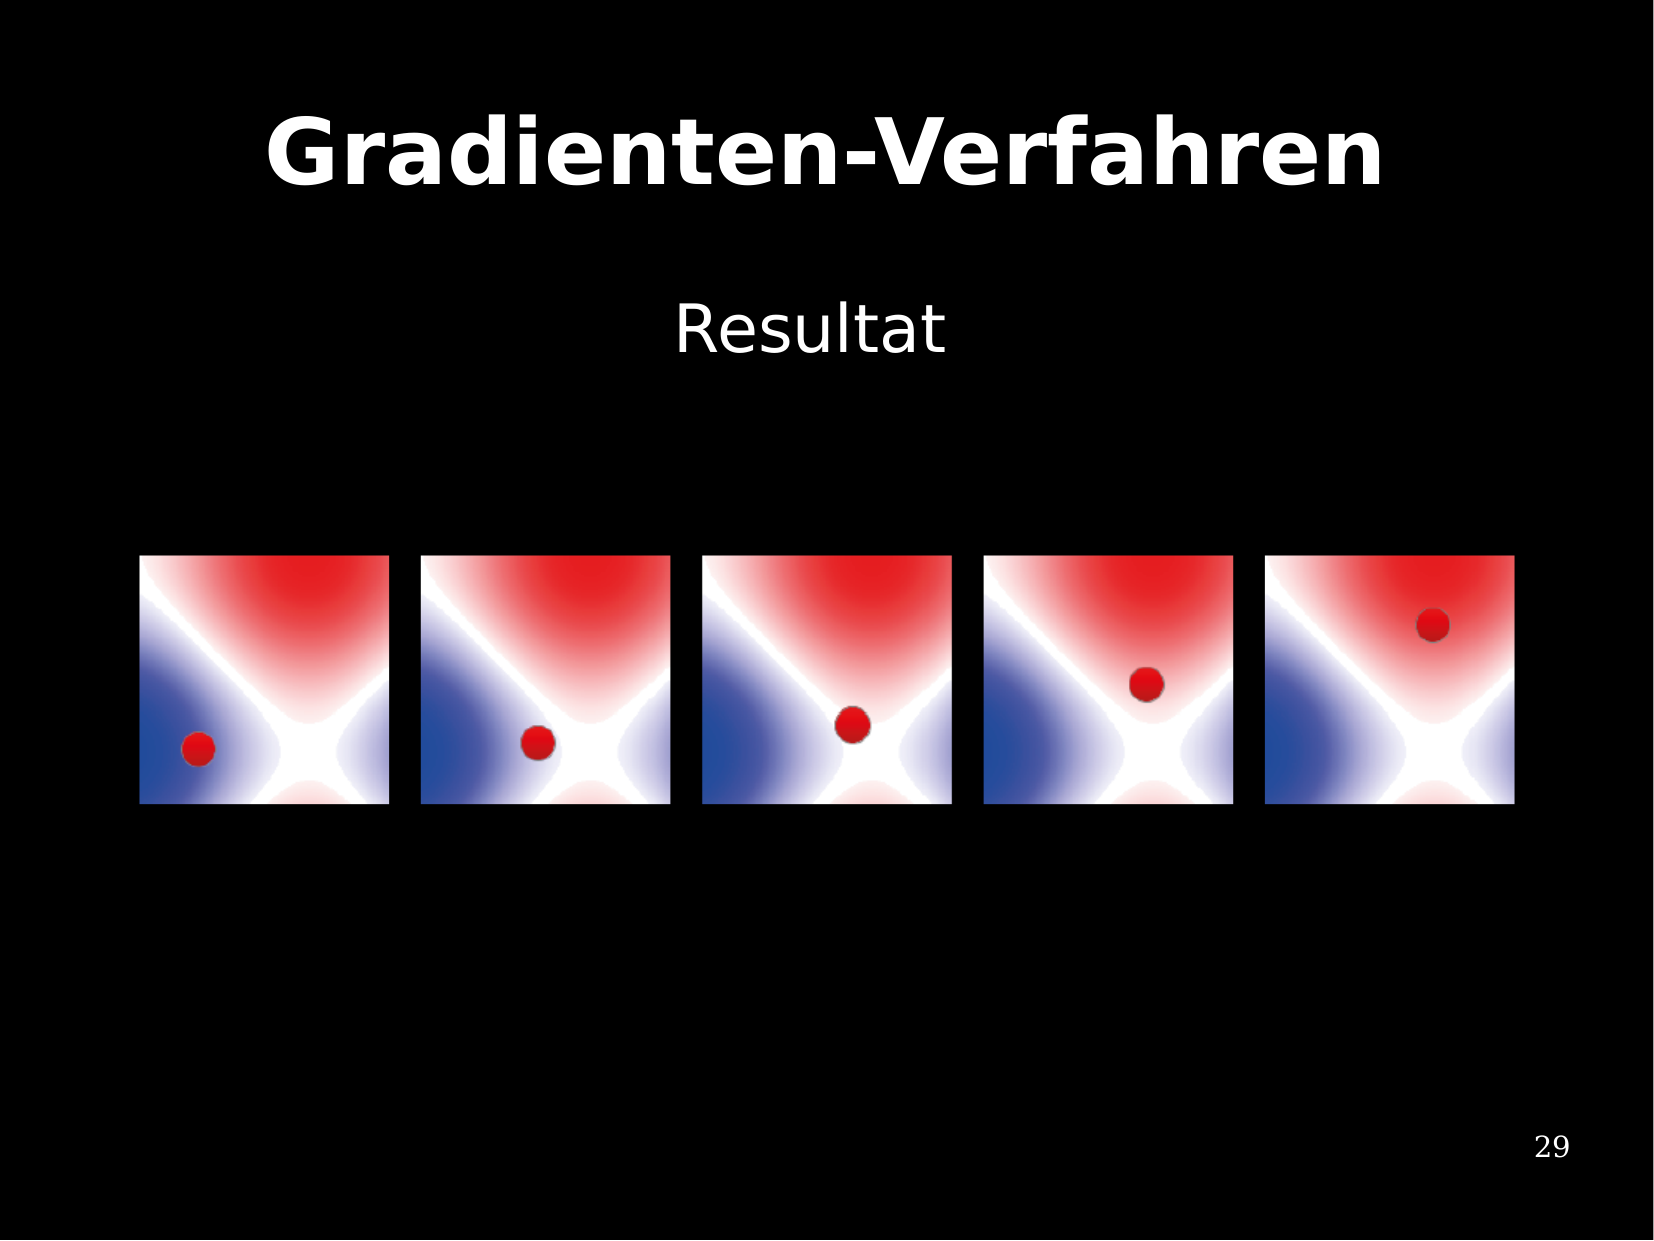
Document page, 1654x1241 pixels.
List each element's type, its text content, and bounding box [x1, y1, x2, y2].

list Resultat [82, 290, 1538, 1010]
title Gradienten-Verfahren [82, 49, 1571, 257]
picture [129, 545, 1527, 821]
